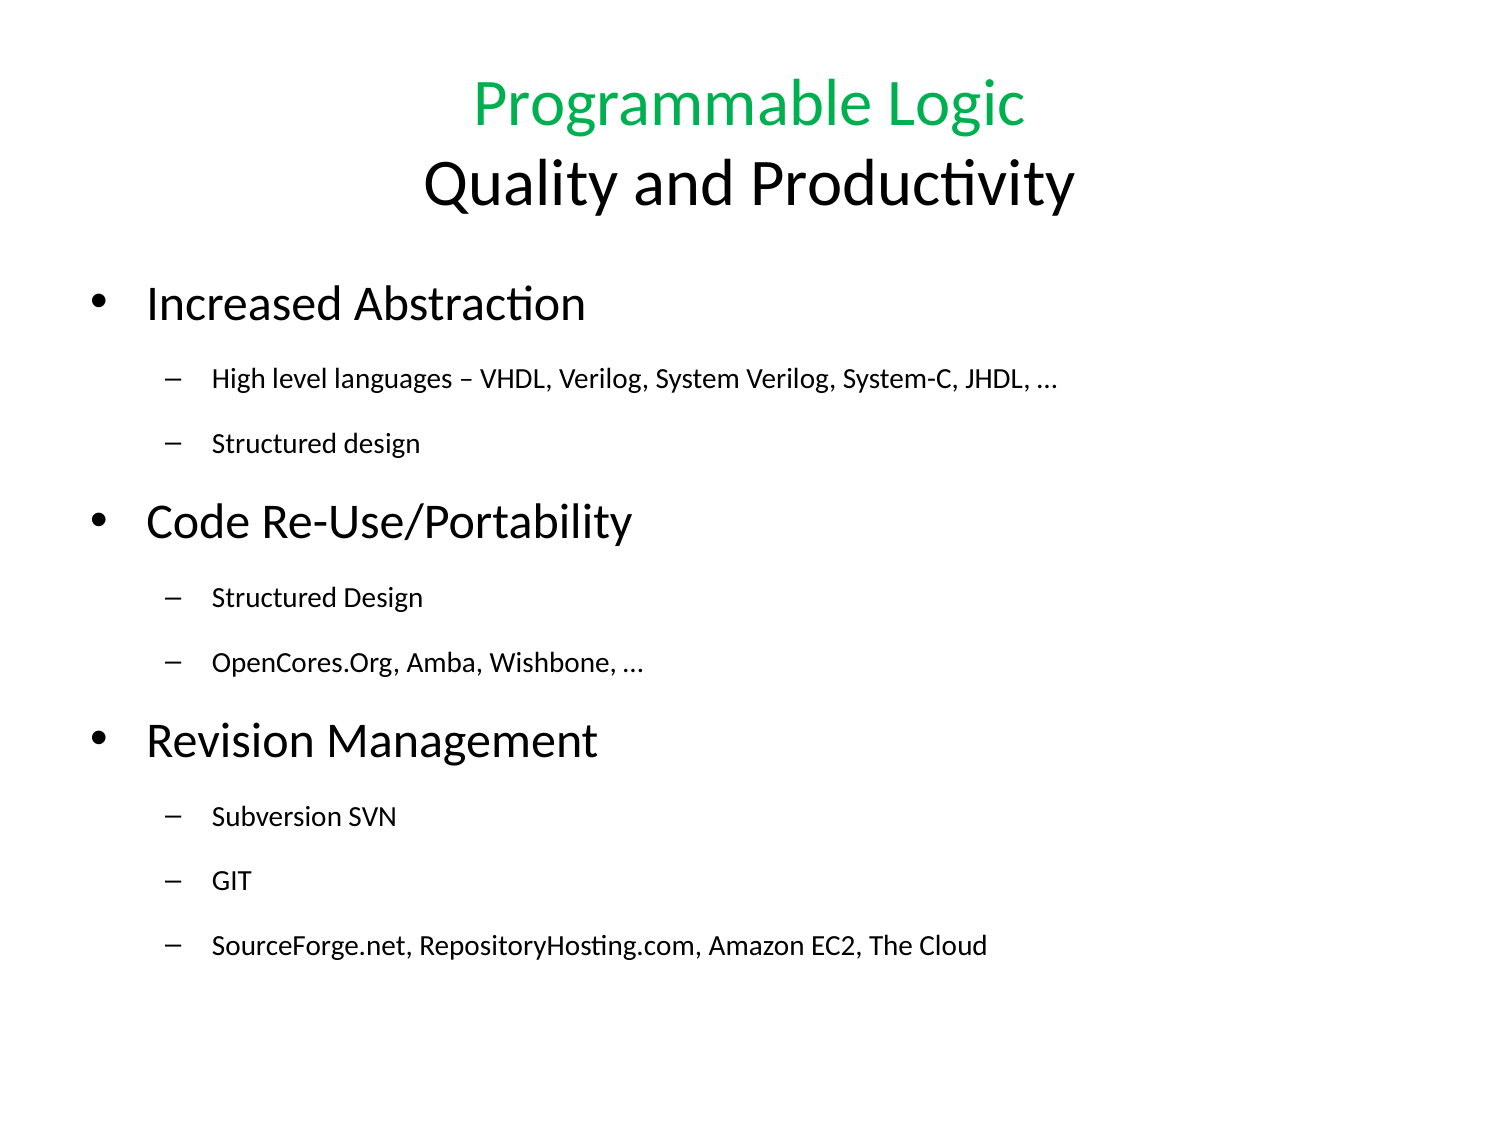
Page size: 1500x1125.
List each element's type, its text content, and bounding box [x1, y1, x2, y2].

list Increased Abstraction High level languages – VHDL, Verilog, System Verilog, System-C, JHDL, … Structured design Code Re-Use/Portability Structured Design OpenCores.Org, Amba, Wishbone, … Revision Management Subversion SVN GIT SourceForge.net, RepositoryHosting.com, Amazon EC2, The Cloud [75, 262, 1425, 1005]
title Programmable Logic Quality and Productivity [75, 45, 1425, 233]
